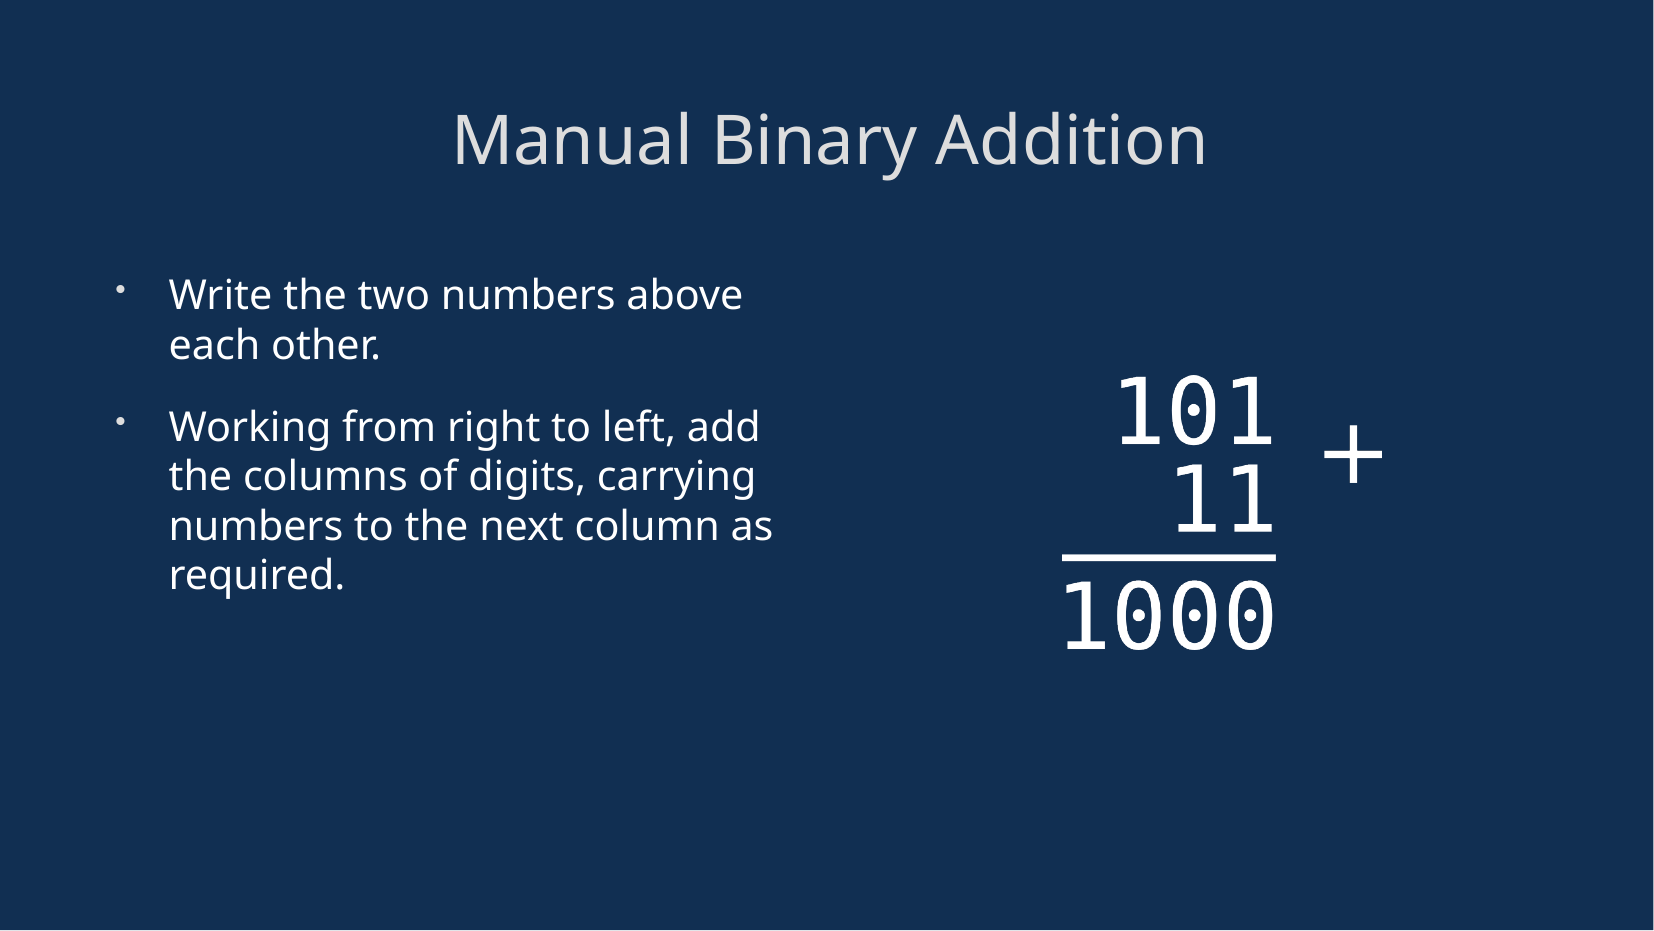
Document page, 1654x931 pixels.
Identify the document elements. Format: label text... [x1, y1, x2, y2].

picture [1062, 375, 1382, 650]
title Manual Binary Addition [97, 56, 1563, 220]
list Write the two numbers above each other. Working from right to left, add the columns of digits, carrying numbers to the next column as required. [97, 268, 813, 806]
